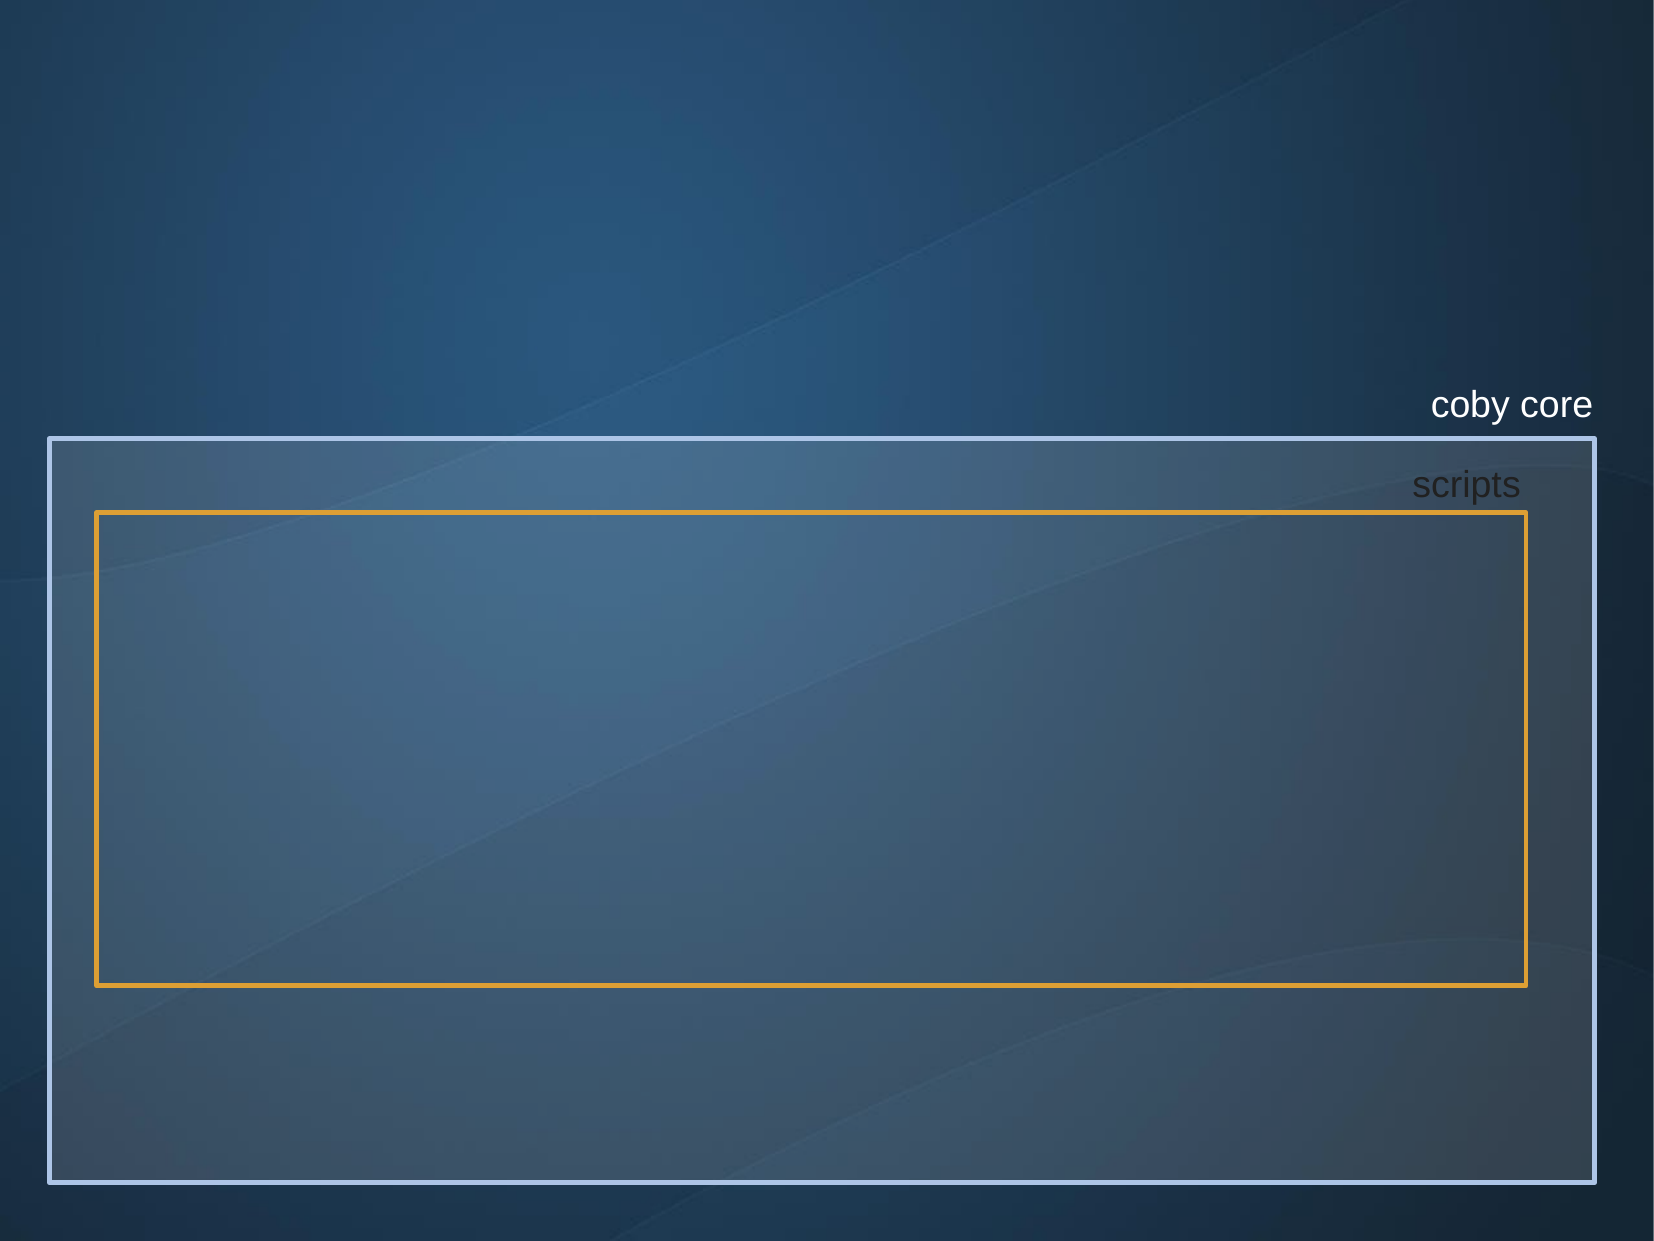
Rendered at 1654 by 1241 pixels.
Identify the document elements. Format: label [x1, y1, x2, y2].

text_box [99, 515, 1524, 571]
text_box [49, 438, 1595, 571]
picture [0, 0, 1654, 1241]
